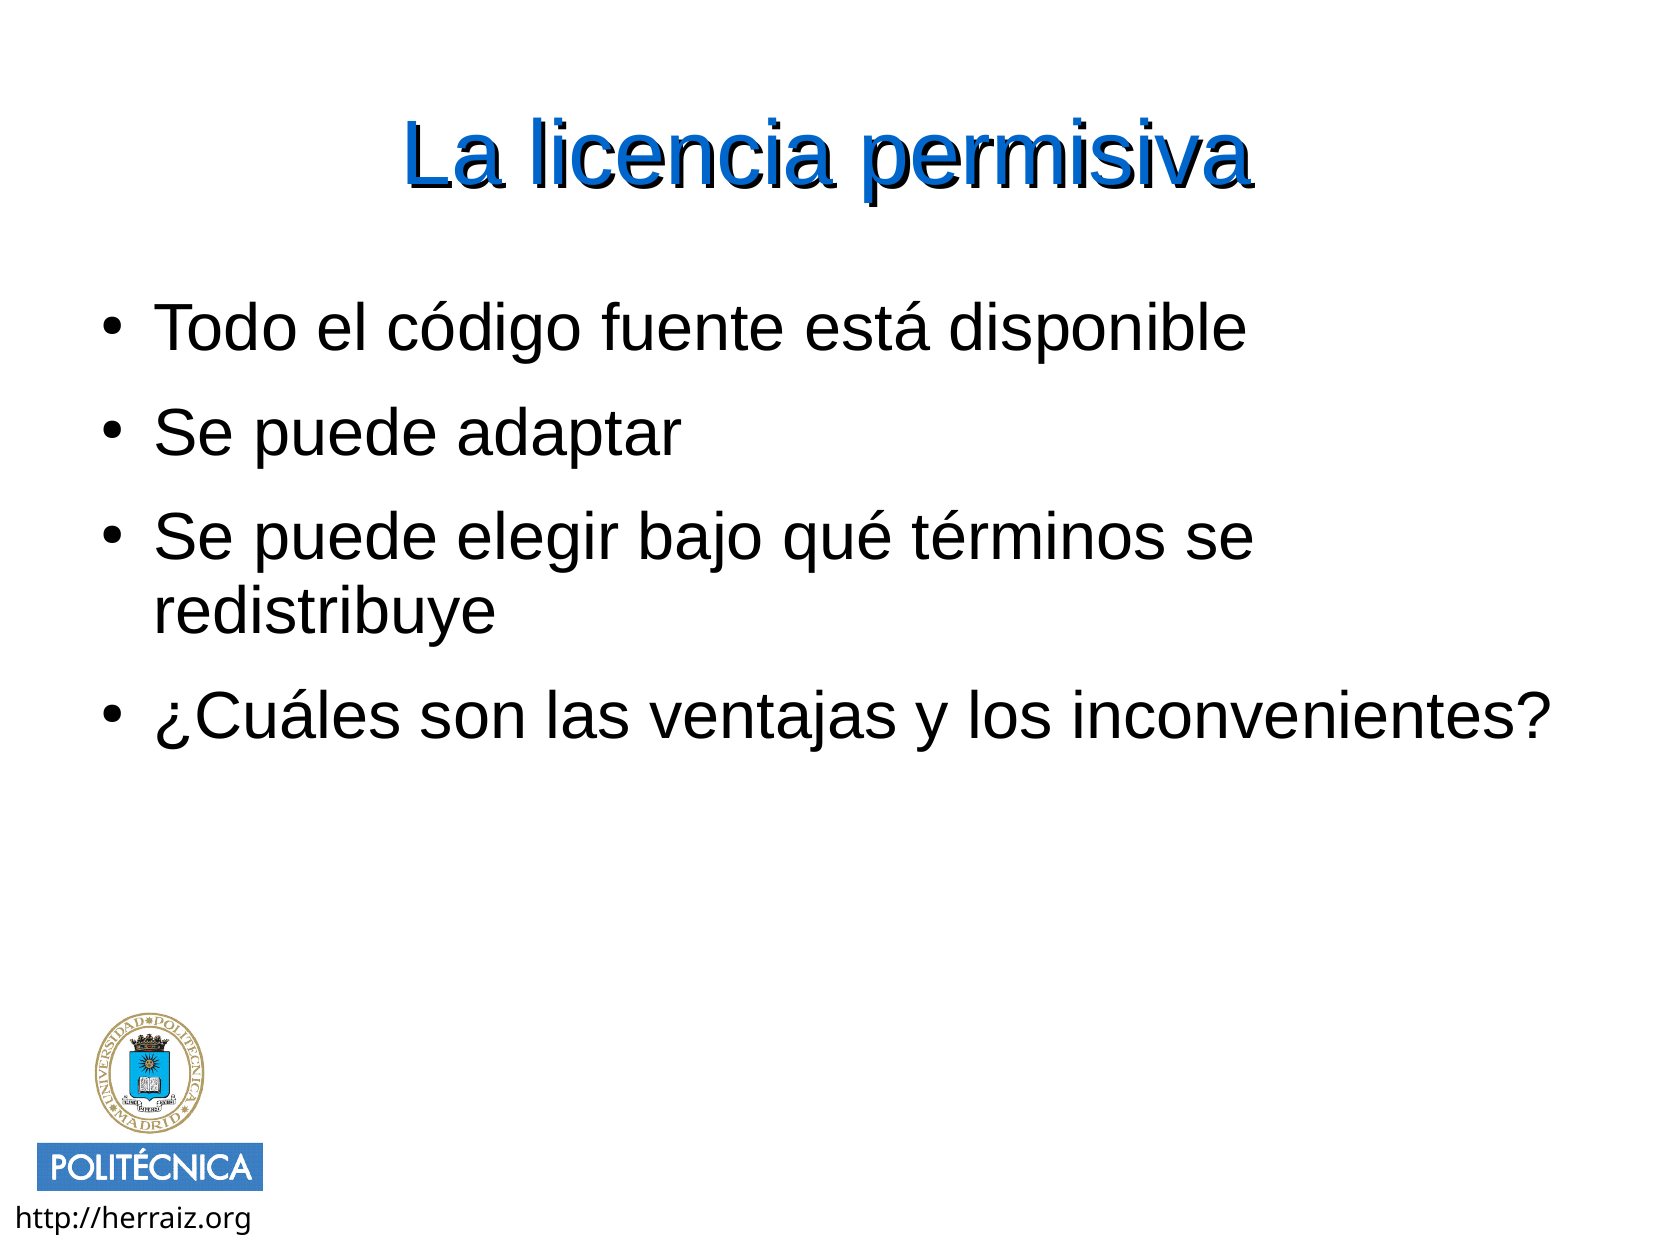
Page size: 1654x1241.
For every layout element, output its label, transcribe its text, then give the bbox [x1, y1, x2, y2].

picture [37, 1012, 263, 1191]
title La licencia permisiva [82, 49, 1571, 257]
list Todo el código fuente está disponible Se puede adaptar Se puede elegir bajo qué términos se redistribuye ¿Cuáles son las ventajas y los inconvenientes? [82, 290, 1571, 1109]
